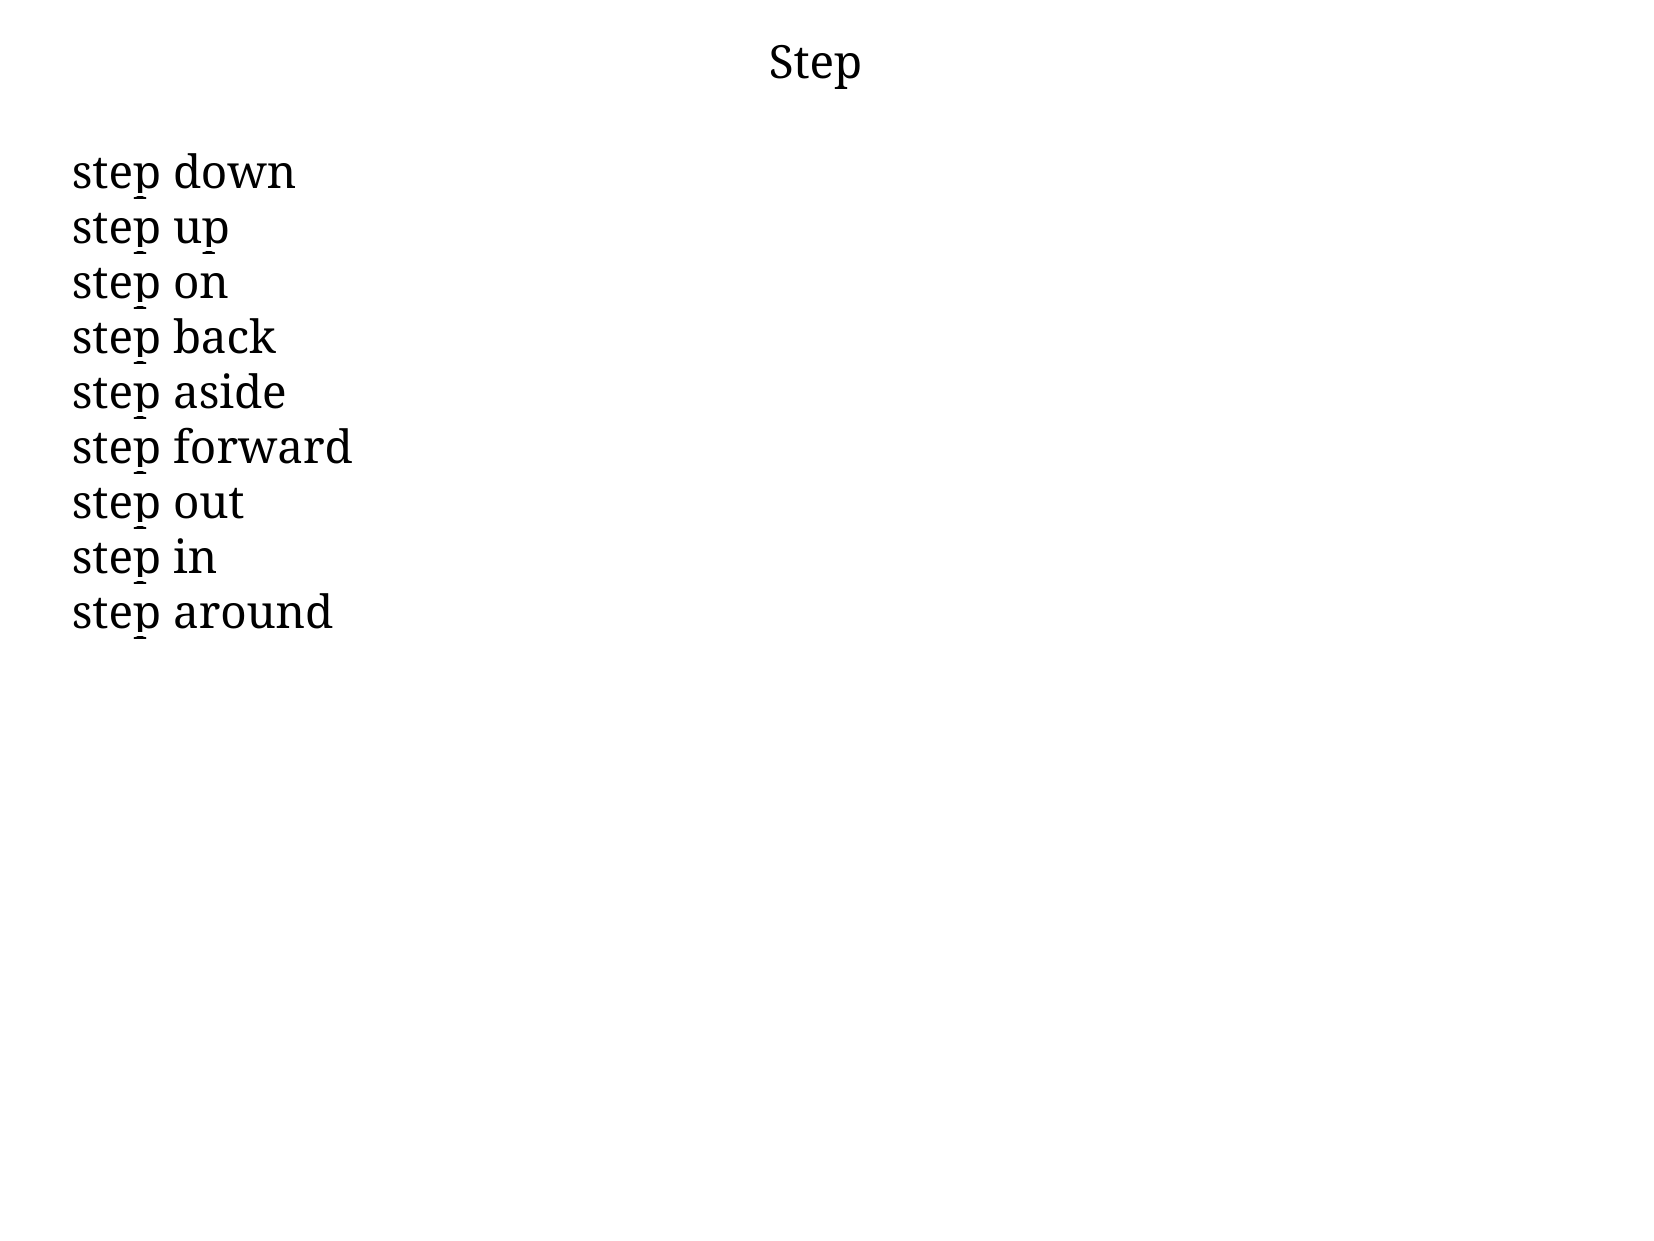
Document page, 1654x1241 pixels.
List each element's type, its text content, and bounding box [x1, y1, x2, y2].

text_box Step step down step up step on step back step aside step forward step out step in step around [71, 31, 1560, 1140]
